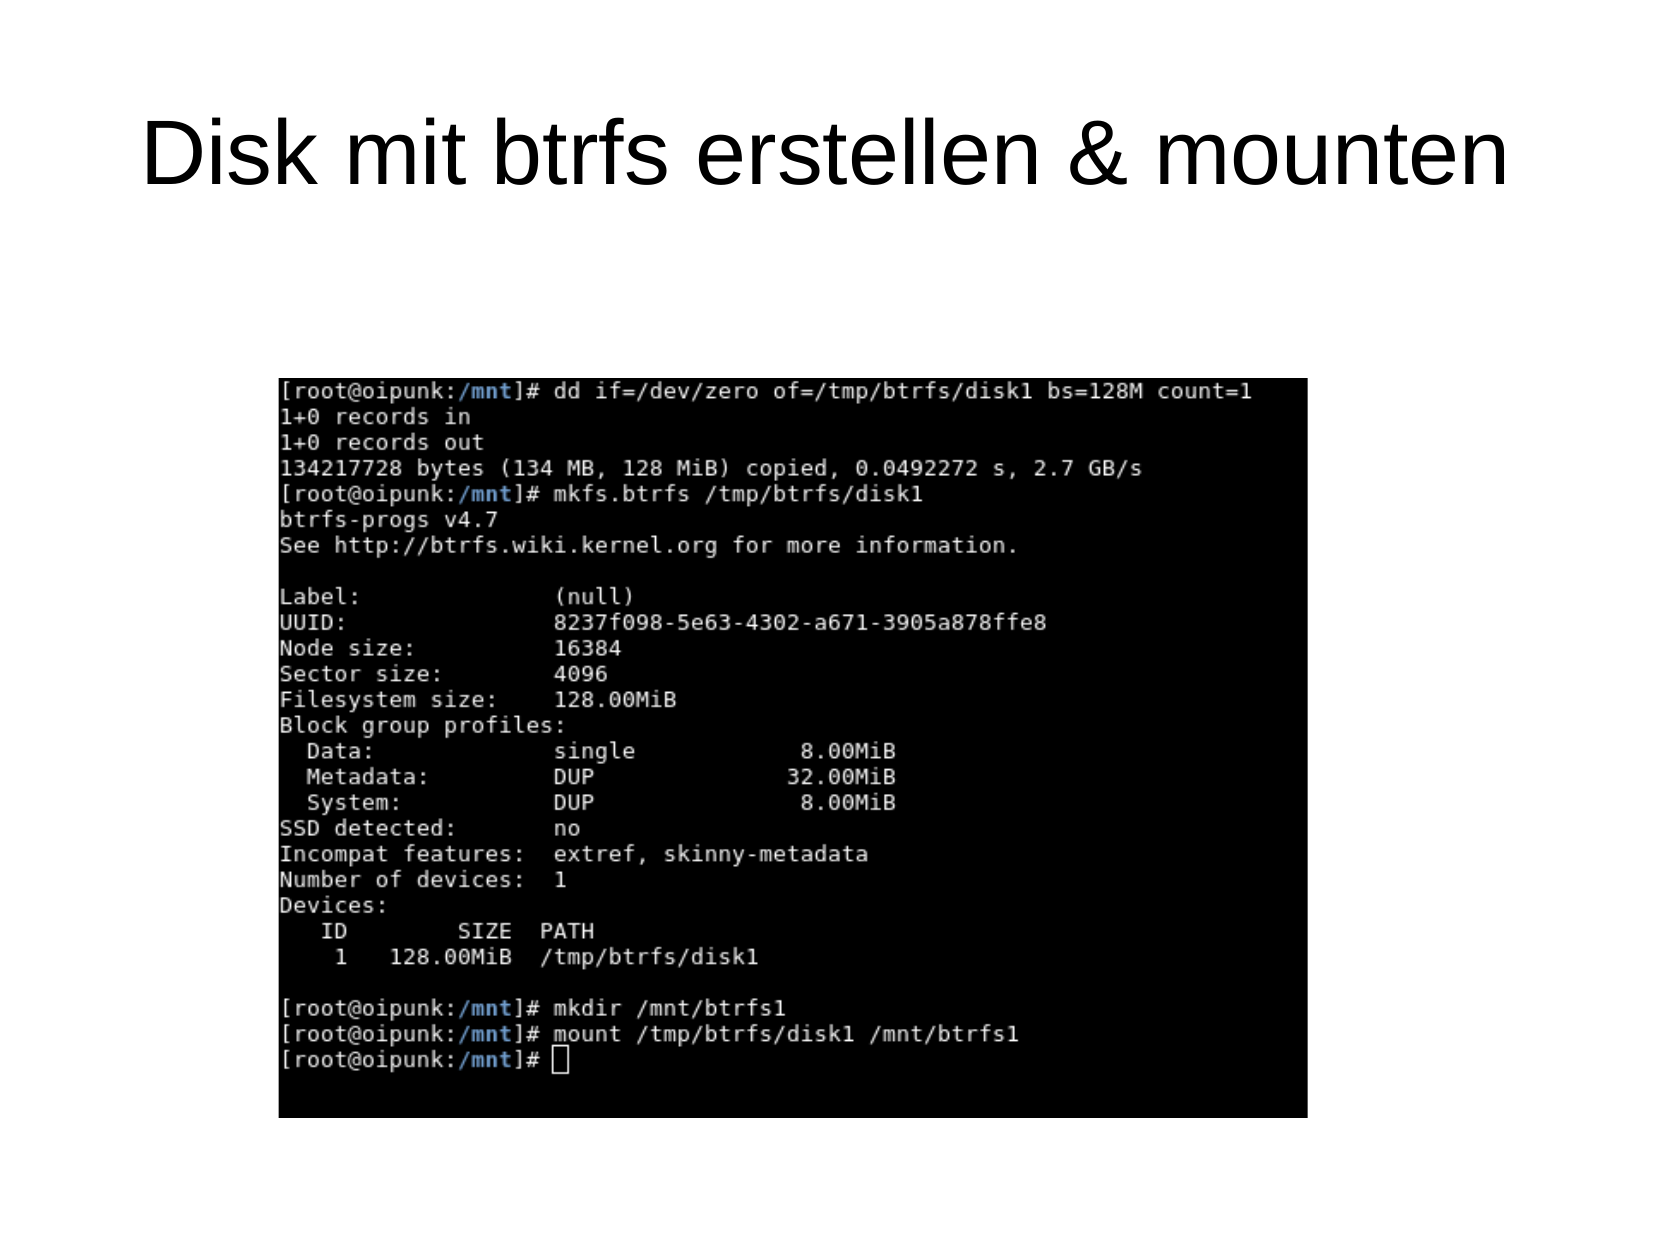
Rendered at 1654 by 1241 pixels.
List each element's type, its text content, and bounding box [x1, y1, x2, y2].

title Disk mit btrfs erstellen & mounten [82, 49, 1571, 257]
picture [278, 378, 1308, 1118]
